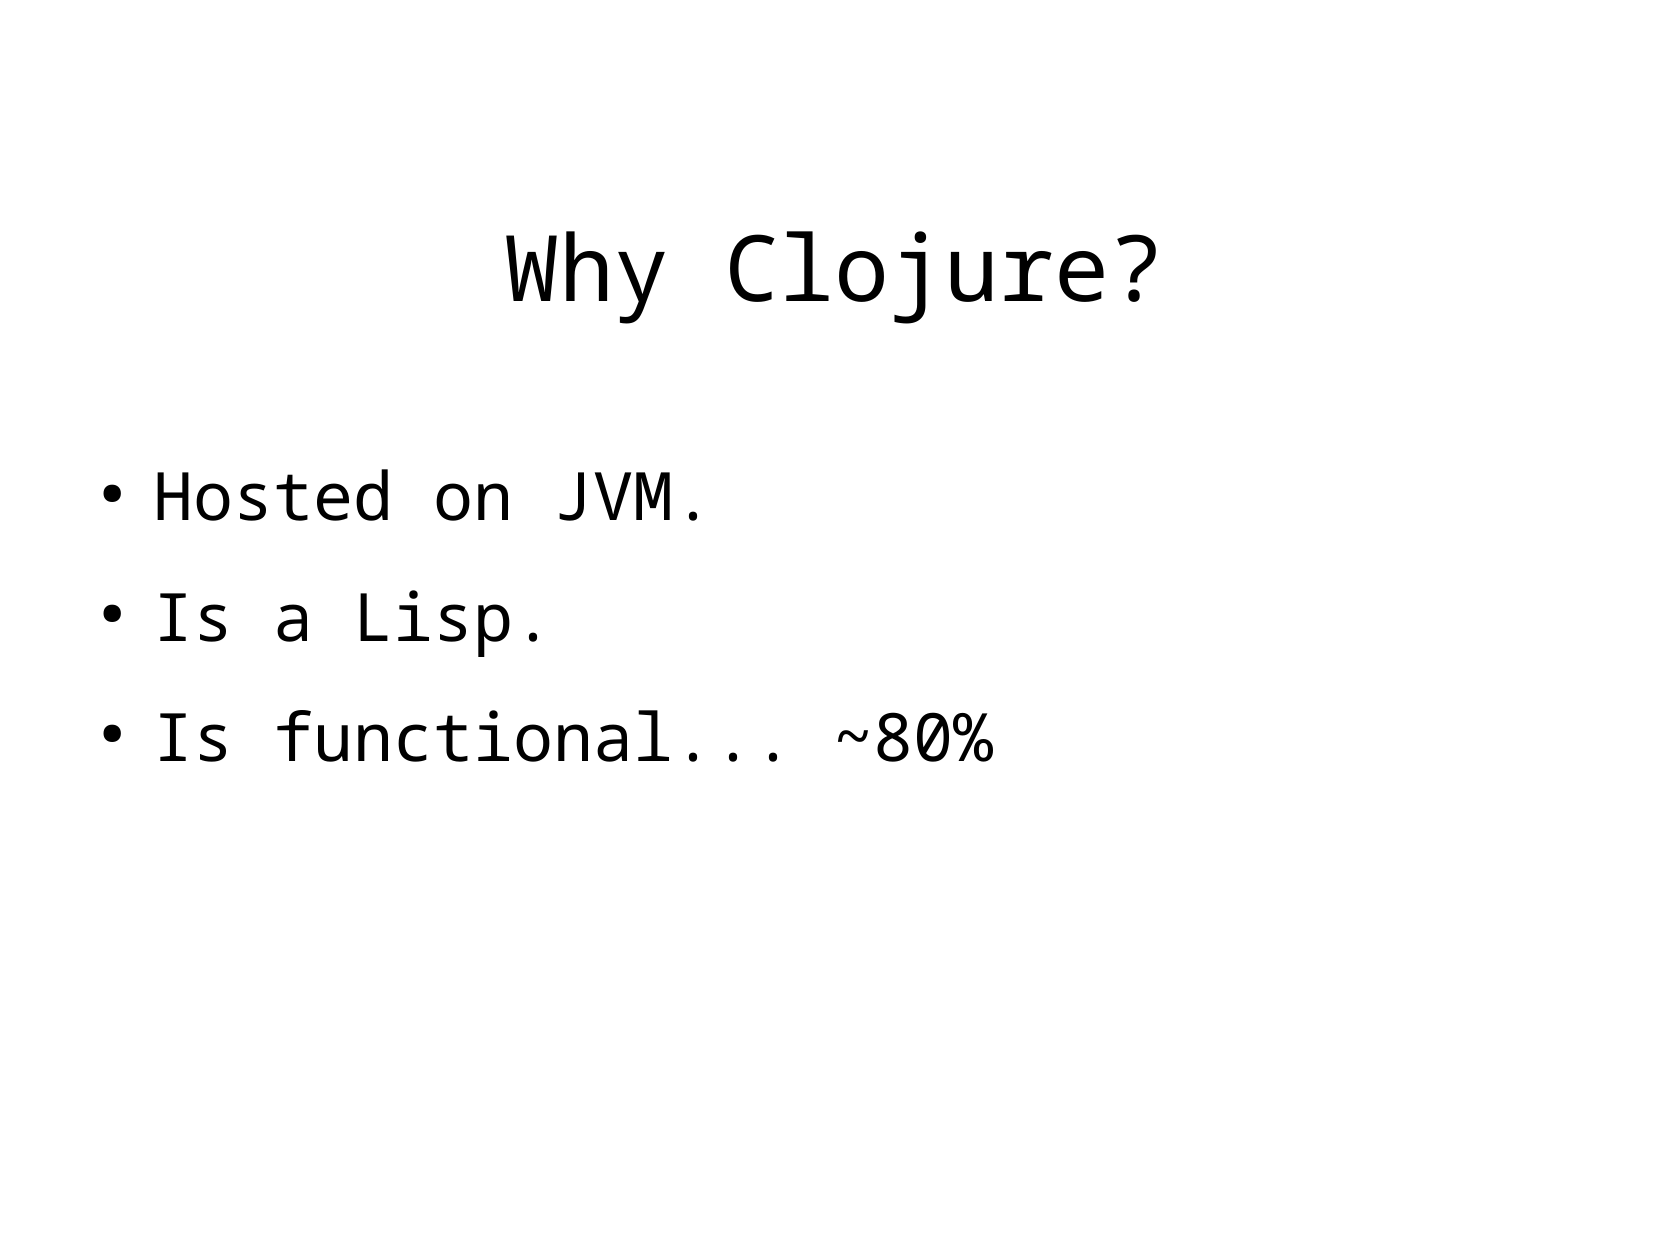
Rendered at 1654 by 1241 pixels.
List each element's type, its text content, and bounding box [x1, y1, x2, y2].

list Hosted on JVM. Is a Lisp. Is functional... ~80% [82, 449, 1571, 1060]
title Why Clojure? [90, 162, 1579, 370]
